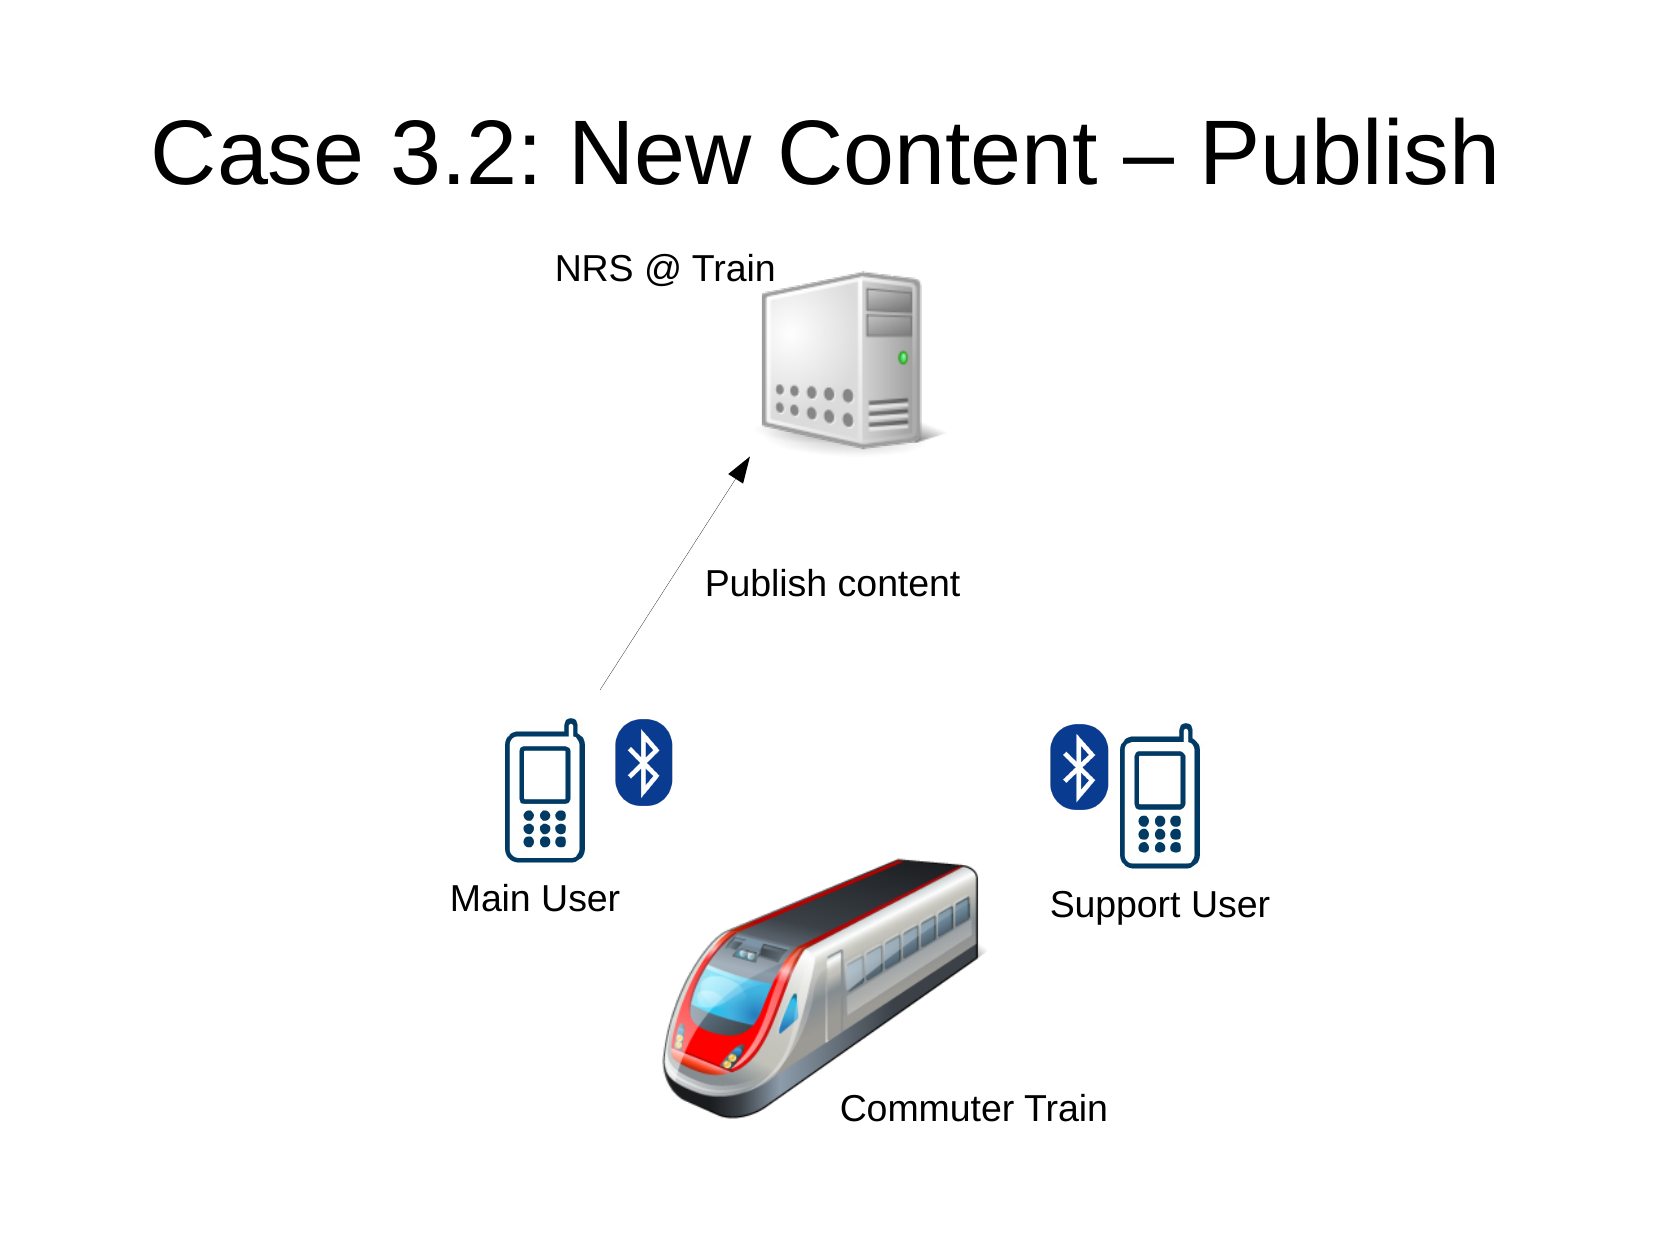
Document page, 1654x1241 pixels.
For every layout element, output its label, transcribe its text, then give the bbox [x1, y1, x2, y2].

text_box Main User [435, 870, 646, 927]
picture [1048, 719, 1236, 875]
text_box NRS @ Train [540, 240, 796, 297]
title Case 3.2: New Content – Publish [82, 49, 1571, 257]
text_box Commuter Train [825, 1080, 1141, 1137]
picture [750, 256, 950, 457]
picture [660, 824, 991, 1156]
picture [465, 714, 676, 870]
text_box Publish content [690, 555, 991, 612]
text_box Support User [1035, 875, 1321, 933]
